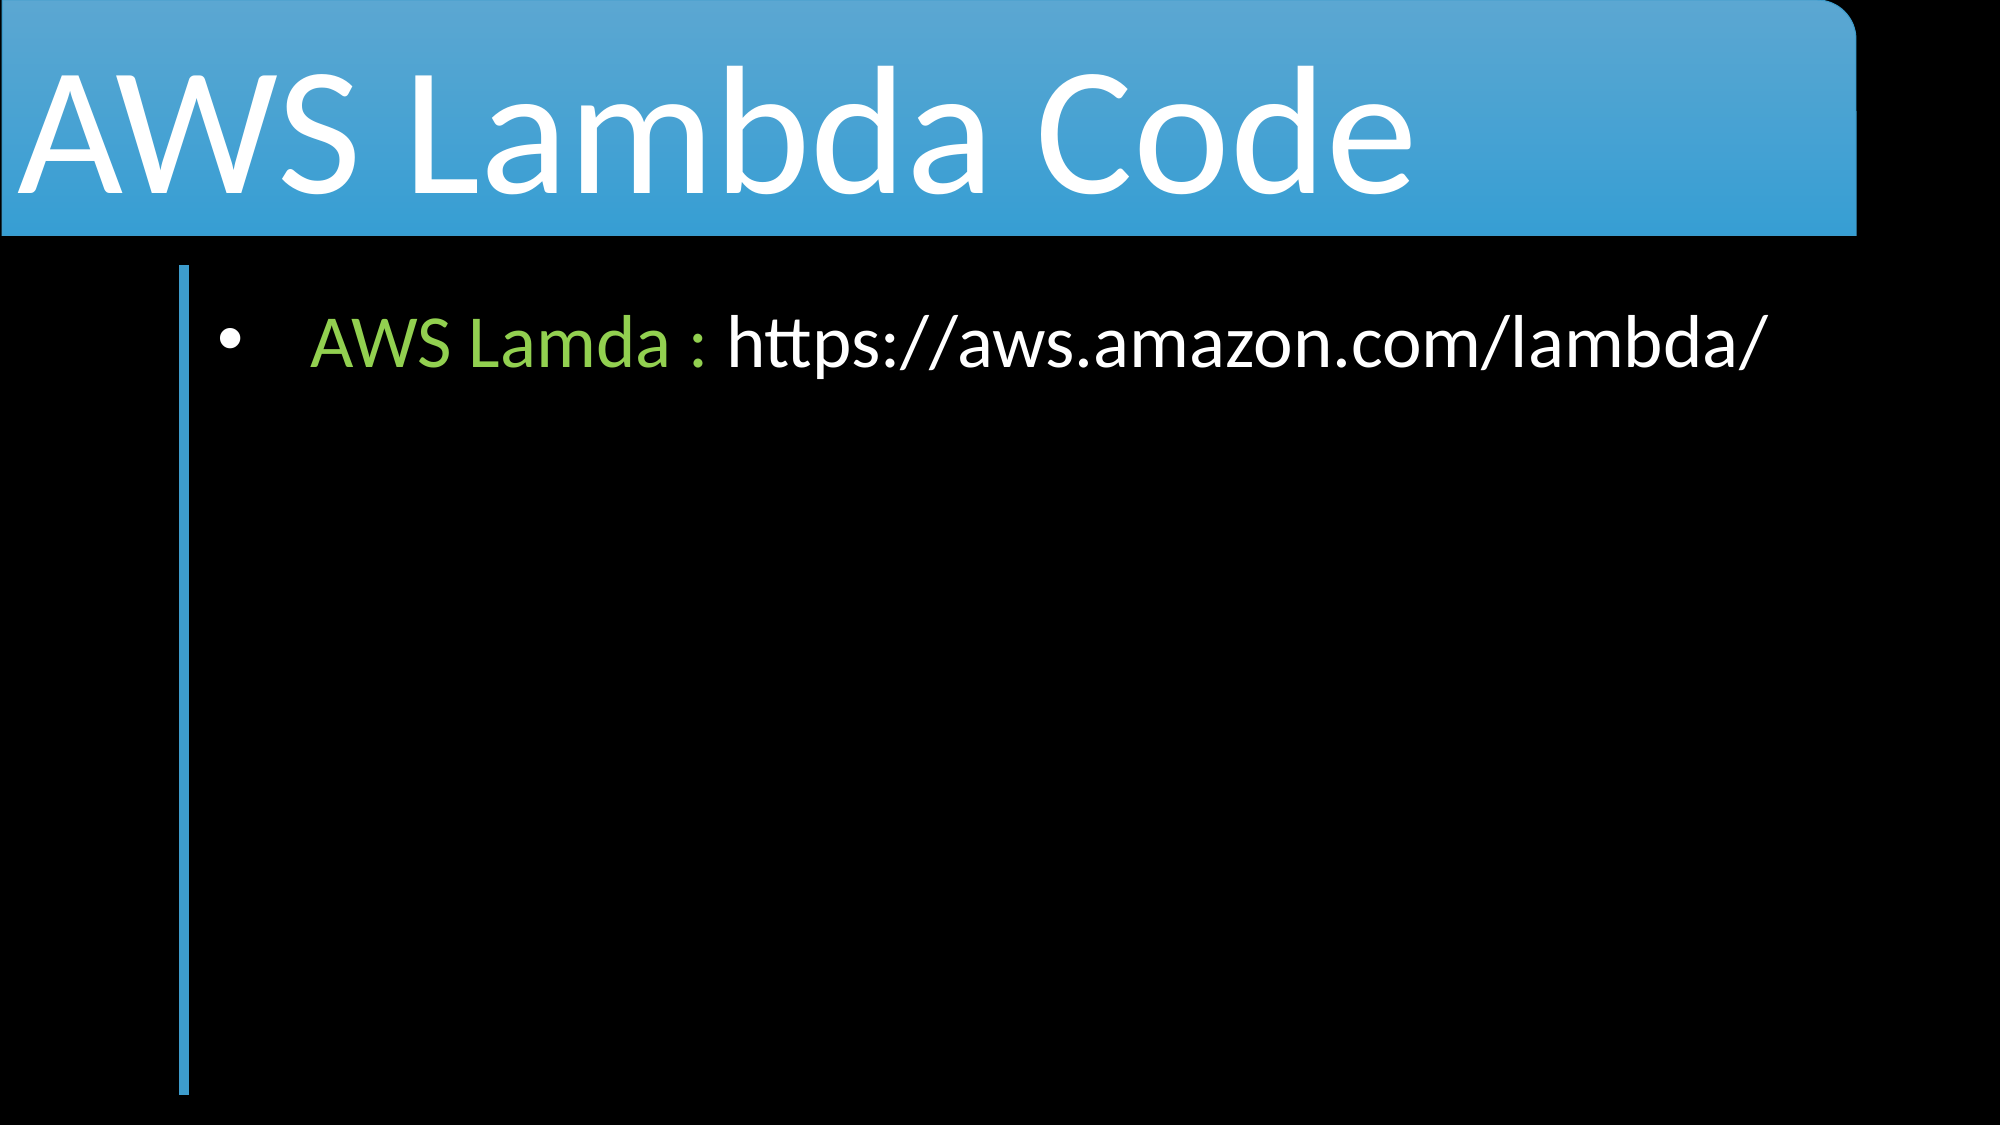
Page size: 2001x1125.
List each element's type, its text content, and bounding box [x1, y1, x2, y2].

text_box AWS Lambda Code [2, 3, 1434, 238]
text_box [2, 0, 1857, 236]
text_box AWS Lamda : https://aws.amazon.com/lambda/ [202, 285, 1972, 390]
